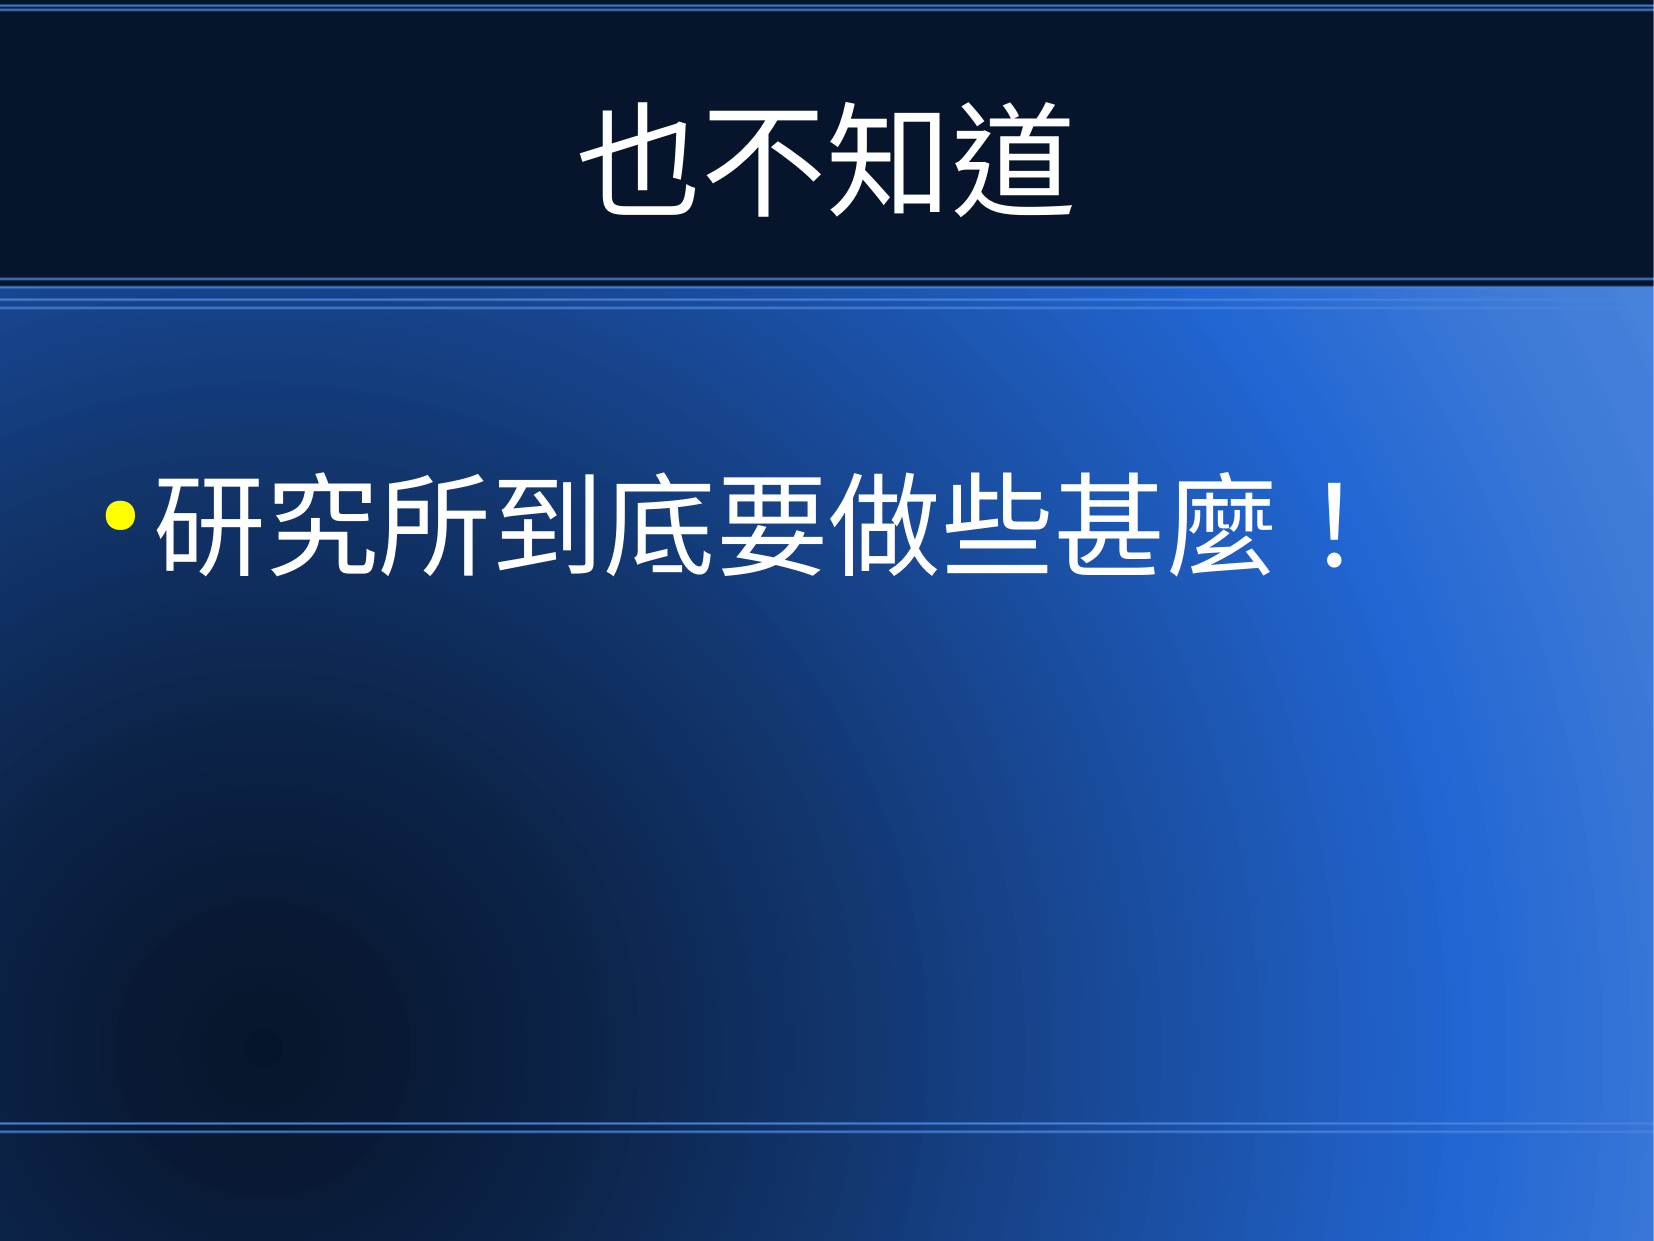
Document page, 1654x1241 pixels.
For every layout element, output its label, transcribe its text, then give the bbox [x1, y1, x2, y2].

picture [0, 0, 1654, 1241]
list 研究所到底要做些甚麼！ [82, 355, 1571, 1241]
title 也不知道 [82, 49, 1571, 257]
